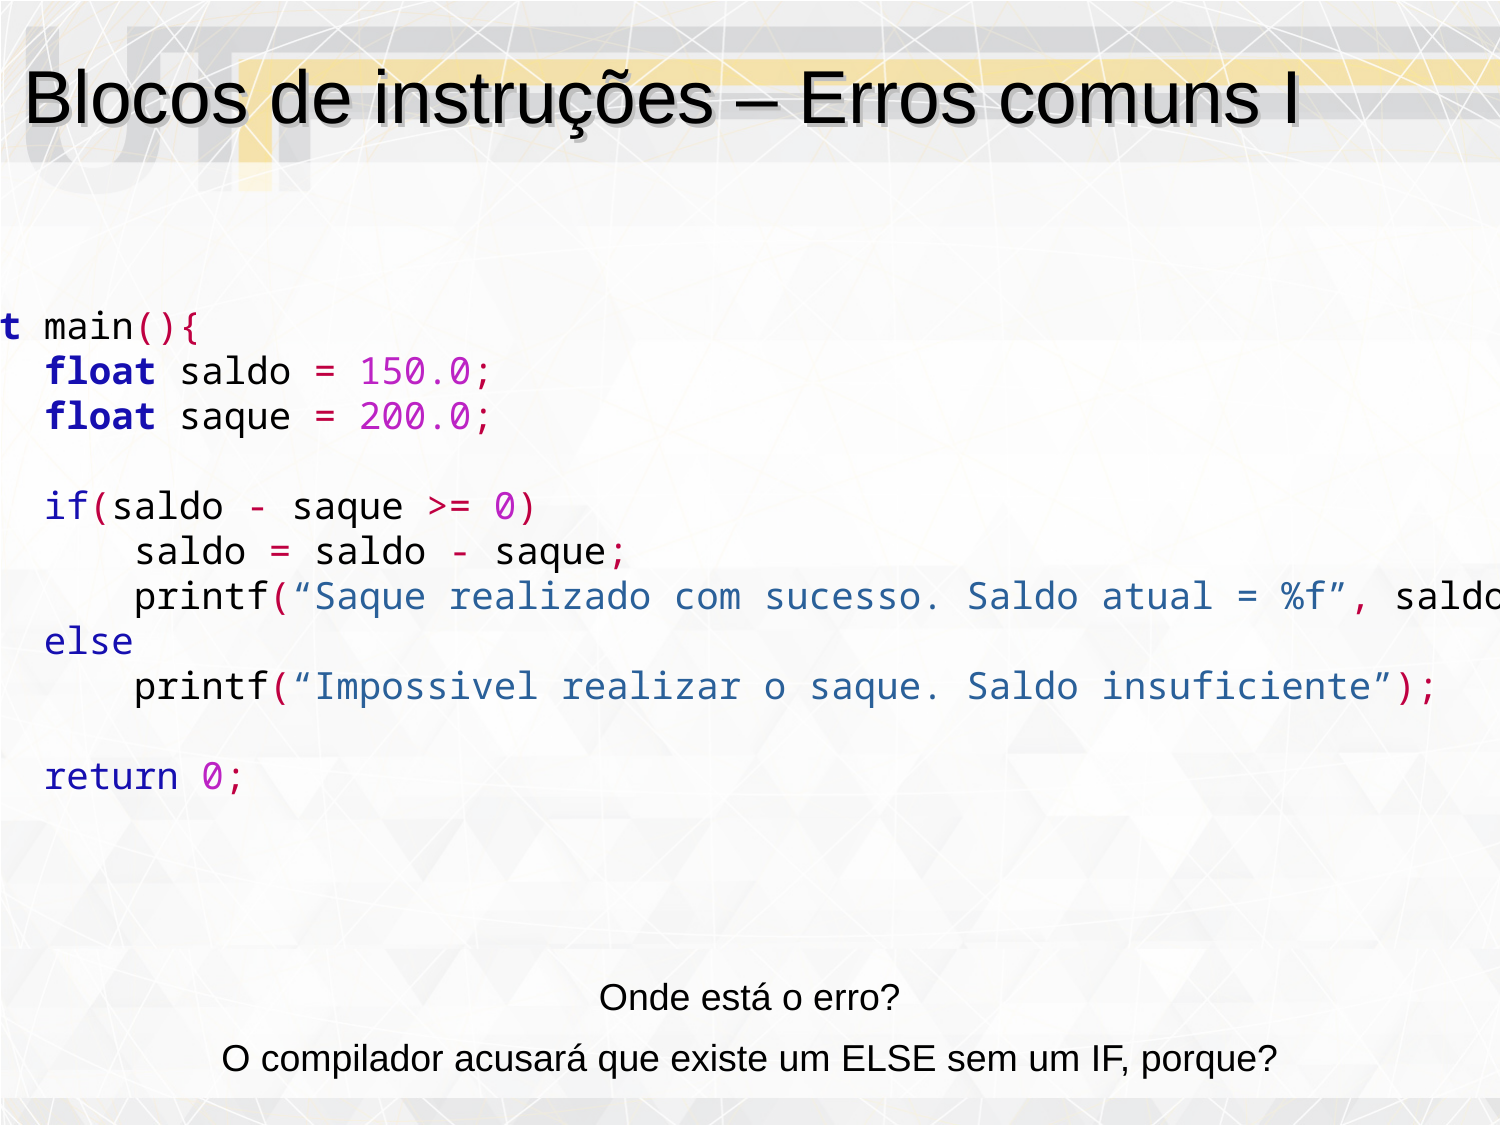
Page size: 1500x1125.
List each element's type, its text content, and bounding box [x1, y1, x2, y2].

text_box Onde está o erro? [584, 968, 916, 1026]
text_box int main(){ float saldo = 150.0; float saque = 200.0; if(saldo - saque >= 0) saldo = saldo - saque; printf(“Saque realizado com sucesso. Saldo atual = %f”, saldo); else printf(“Impossivel realizar o saque. Saldo insuficiente”); return 0; } [0, 294, 1500, 850]
title Blocos de instruções – Erros comuns I [23, 18, 1489, 178]
text_box O compilador acusará que existe um ELSE sem um IF, porque? [206, 1029, 1294, 1087]
